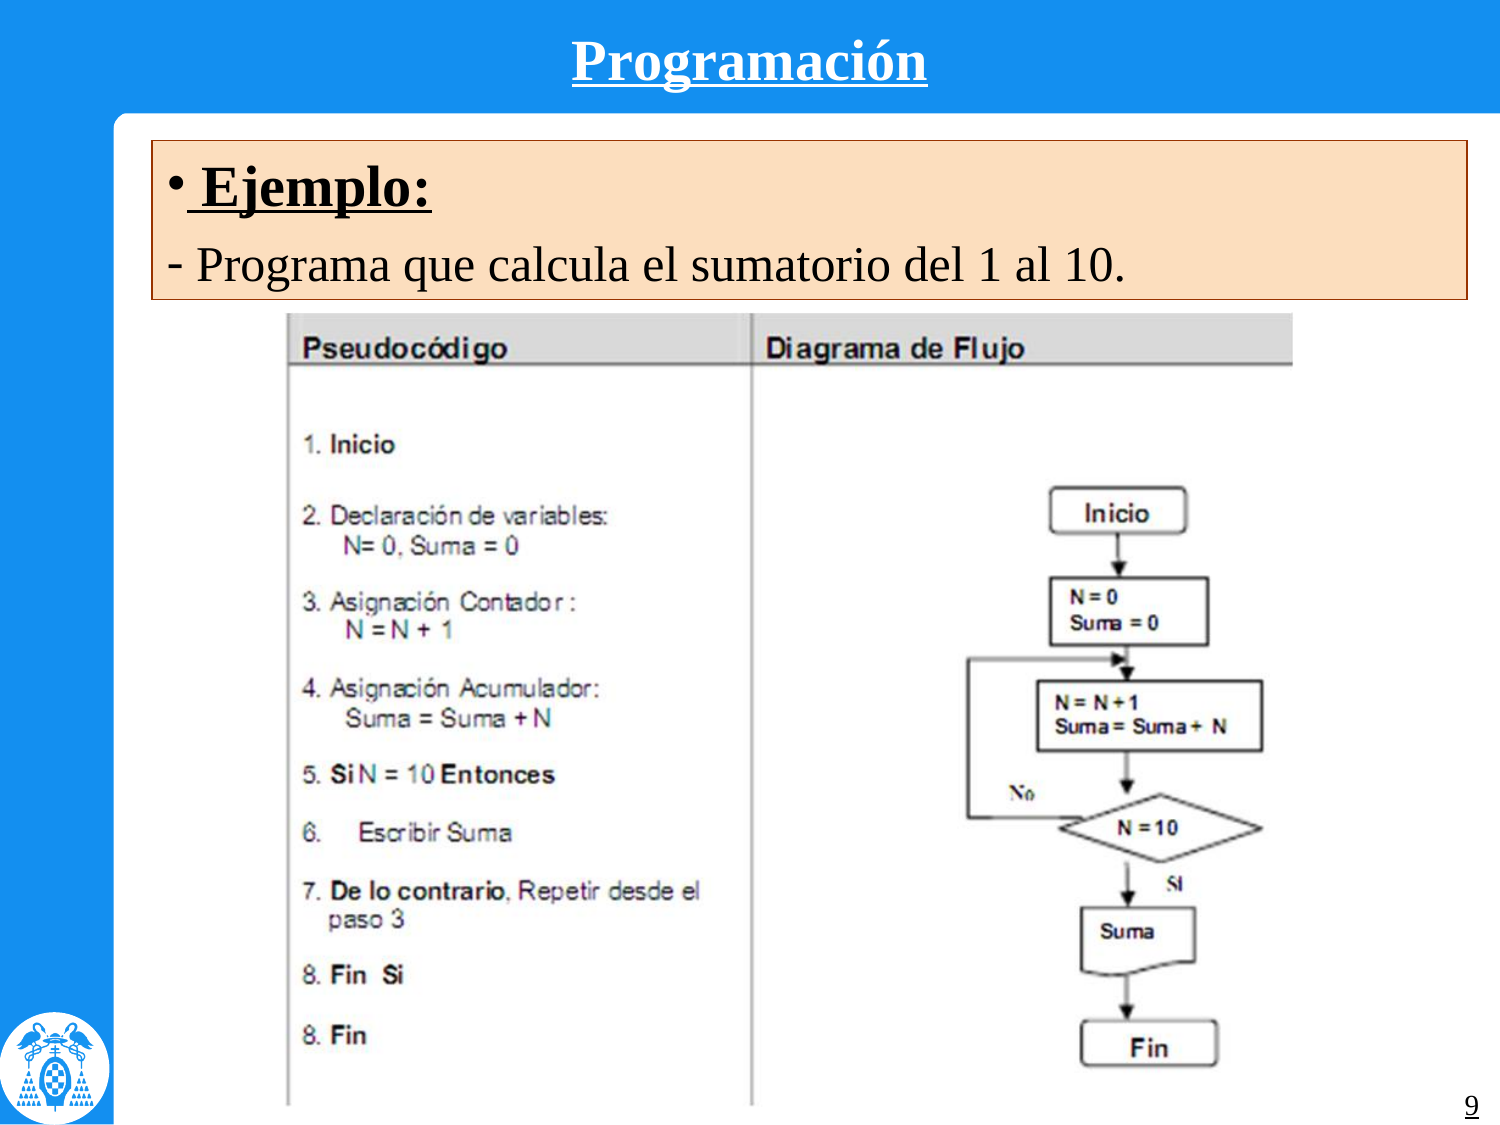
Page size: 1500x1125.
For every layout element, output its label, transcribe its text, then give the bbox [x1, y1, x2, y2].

picture [15, 1017, 98, 1112]
text_box Programación [215, 14, 1285, 101]
text_box Ejemplo: Programa que calcula el sumatorio del 1 al 10. [152, 140, 1467, 300]
picture [265, 312, 1294, 1107]
text_box 30 [1047, 1078, 1495, 1125]
